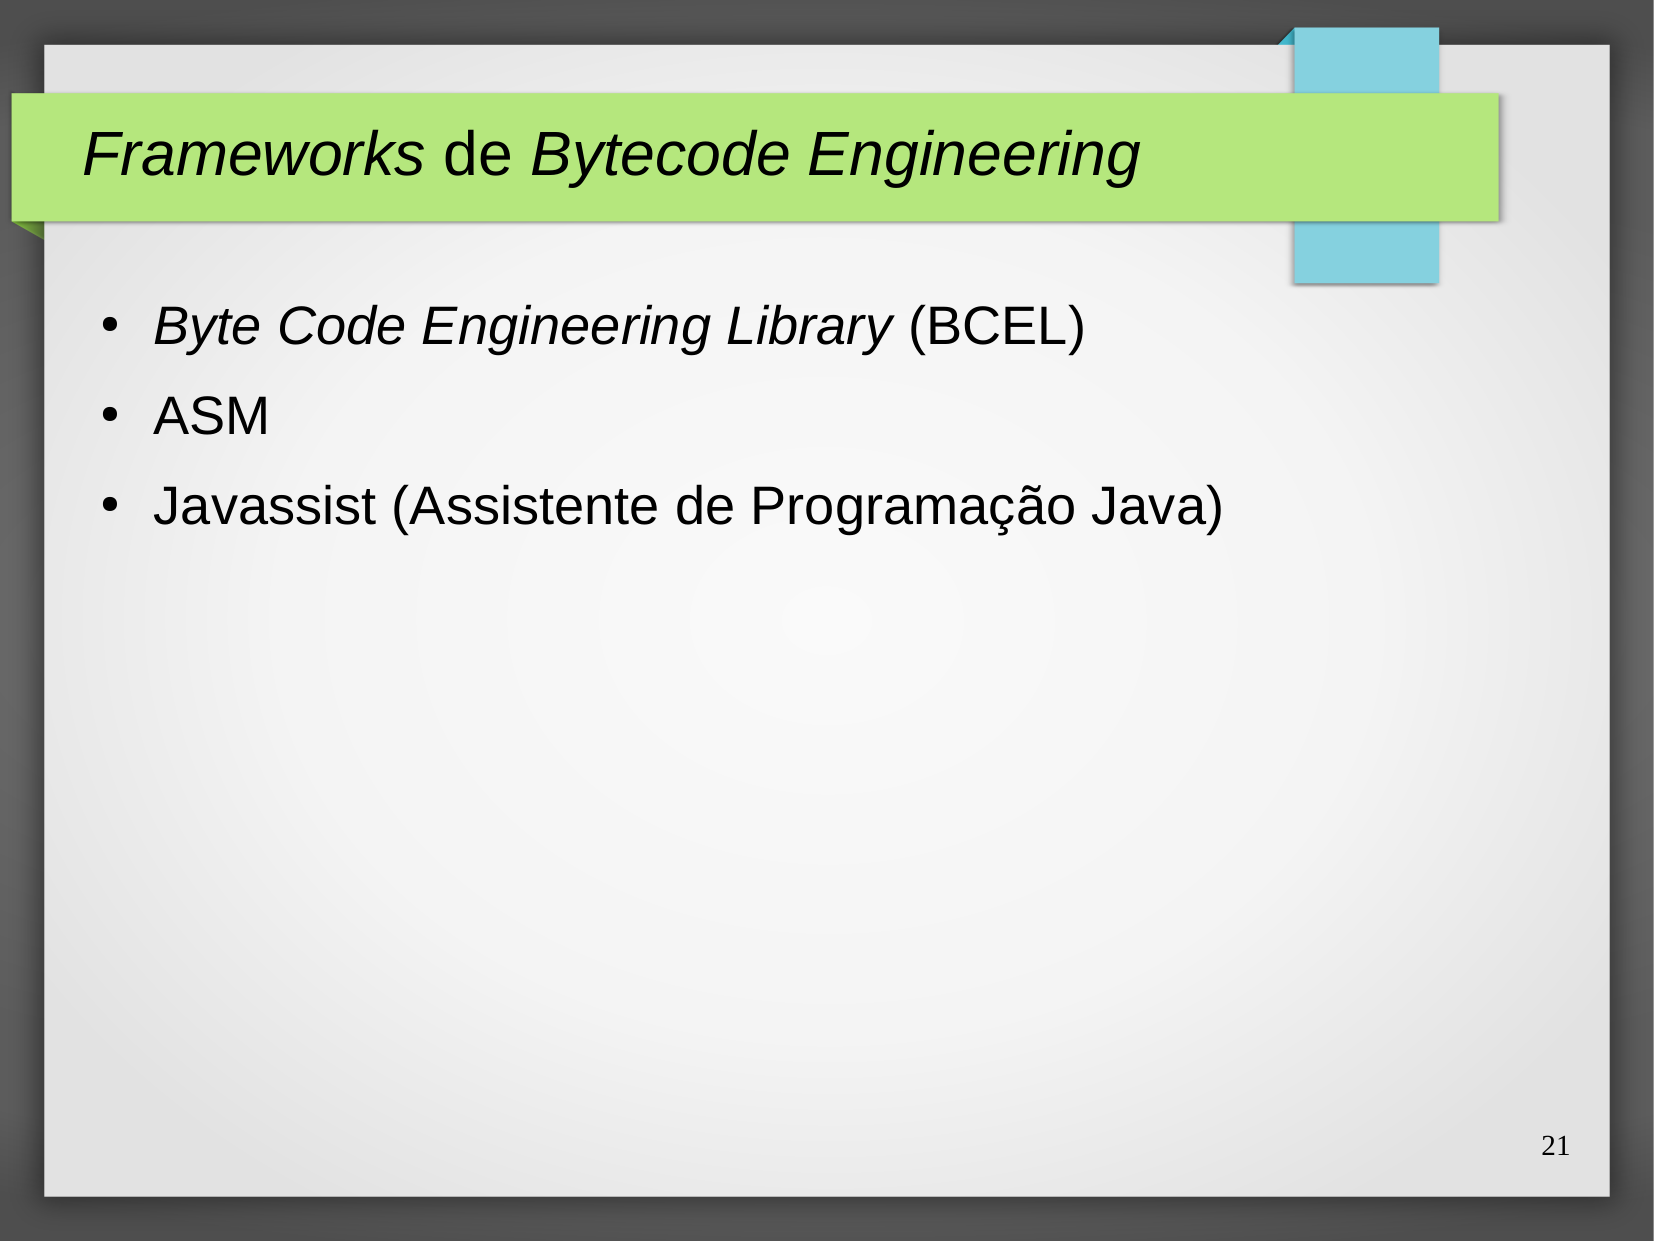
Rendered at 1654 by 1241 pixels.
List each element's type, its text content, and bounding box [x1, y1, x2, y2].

picture [0, 0, 1654, 1241]
list Byte Code Engineering Library (BCEL) ASM Javassist (Assistente de Programação Java) [82, 295, 1571, 1015]
title Frameworks de Bytecode Engineering [82, 94, 1264, 213]
